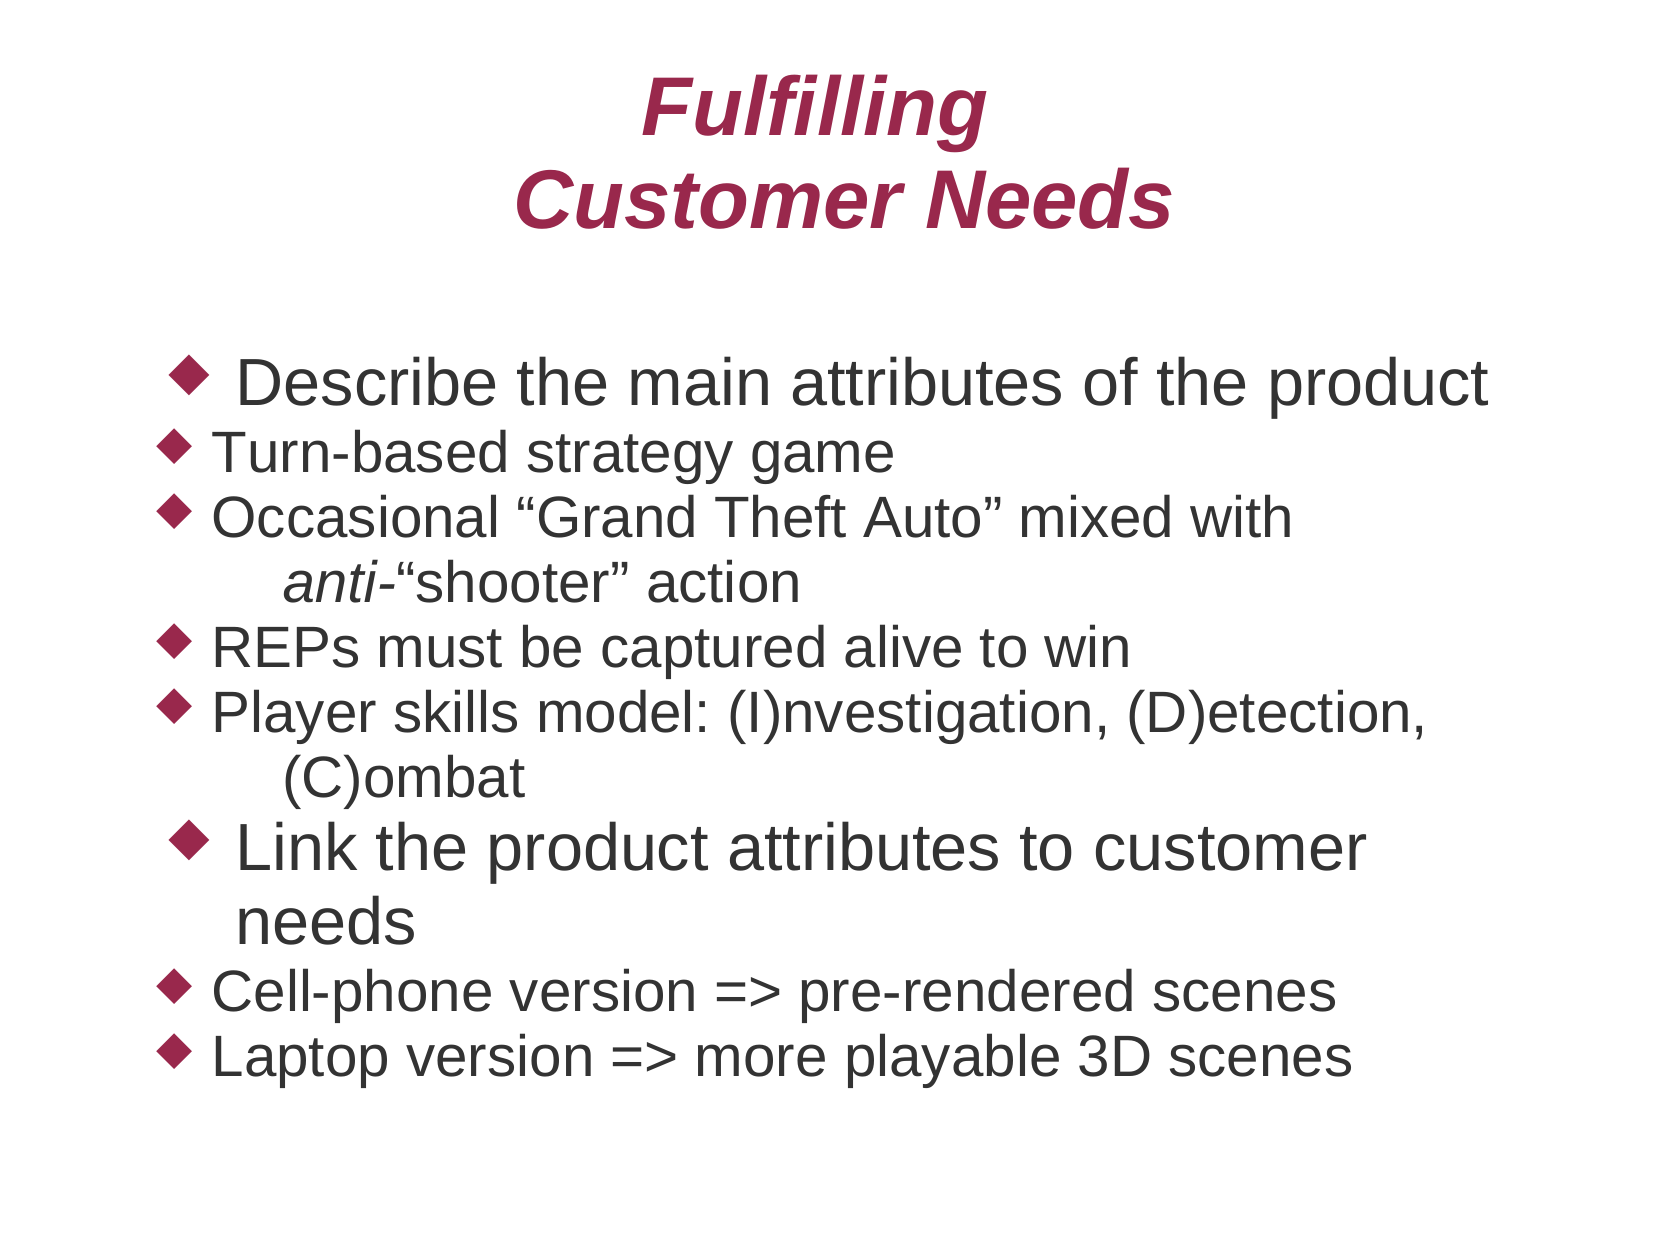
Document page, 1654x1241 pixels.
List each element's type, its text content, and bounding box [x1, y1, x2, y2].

list Describe the main attributes of the product Turn-based strategy game Occasional “Grand Theft Auto” mixed with anti-“shooter” action REPs must be captured alive to win Player skills model: (I)nvestigation, (D)etection, (C)ombat Link the product attributes to customer needs Cell-phone version => pre-rendered scenes Laptop version => more playable 3D scenes [152, 344, 1534, 1177]
title Fulfilling Customer Needs [82, 49, 1571, 257]
